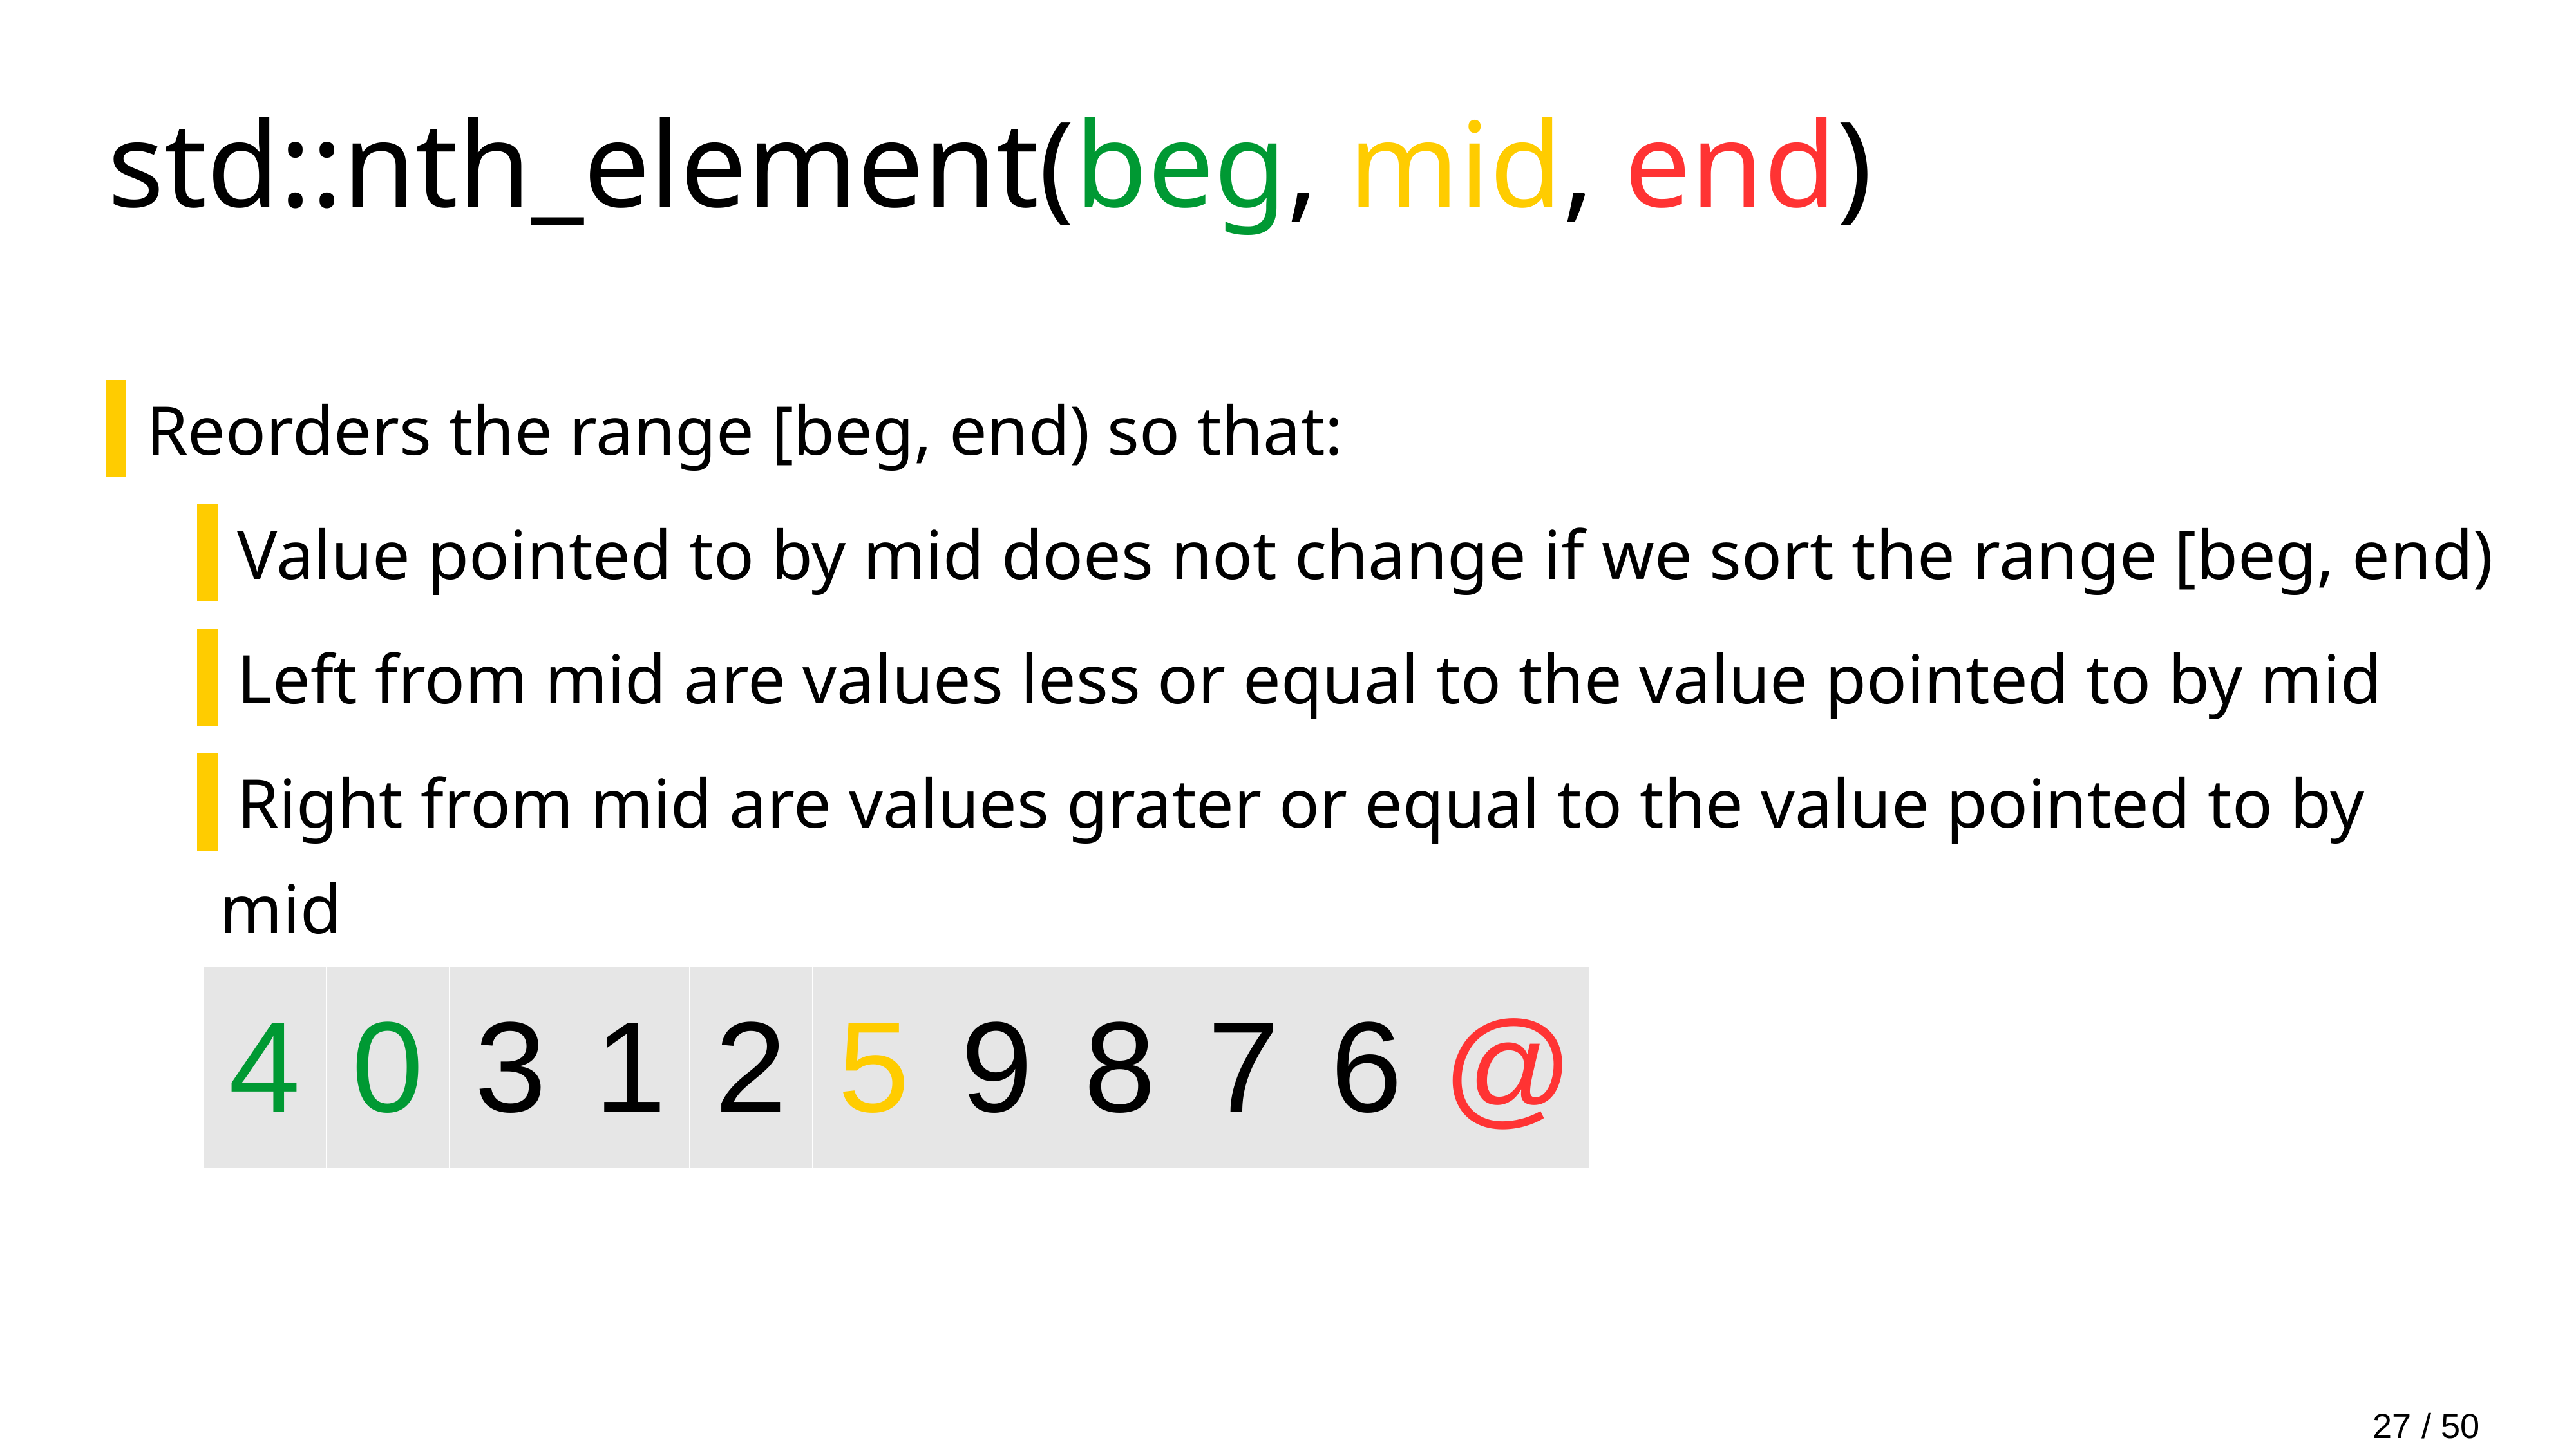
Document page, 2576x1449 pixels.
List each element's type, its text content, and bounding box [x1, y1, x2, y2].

title std::nth_element(beg, mid, end) [108, 88, 2468, 235]
table_header 8 [1059, 967, 1182, 1168]
table_header 9 [936, 967, 1059, 1168]
table_header 2 [690, 967, 812, 1168]
table_header @ [1428, 967, 1589, 1168]
text_box <number> / 50 [2363, 1402, 2576, 1449]
table_header 5 [813, 967, 936, 1168]
table_header 3 [450, 967, 573, 1168]
table_header 1 [573, 967, 689, 1168]
text_box Reorders the range [beg, end) so that: Value pointed to by mid does not change if we sort the range [beg, end) Left from mid are values less or equal to the value pointed to by mid Right from mid are values grater or equal to the value pointed to by mid [96, 364, 2512, 1419]
table_header 4 [204, 967, 326, 1168]
table_header 7 [1182, 967, 1305, 1168]
table_header 0 [327, 967, 449, 1168]
table_header 6 [1305, 967, 1428, 1168]
